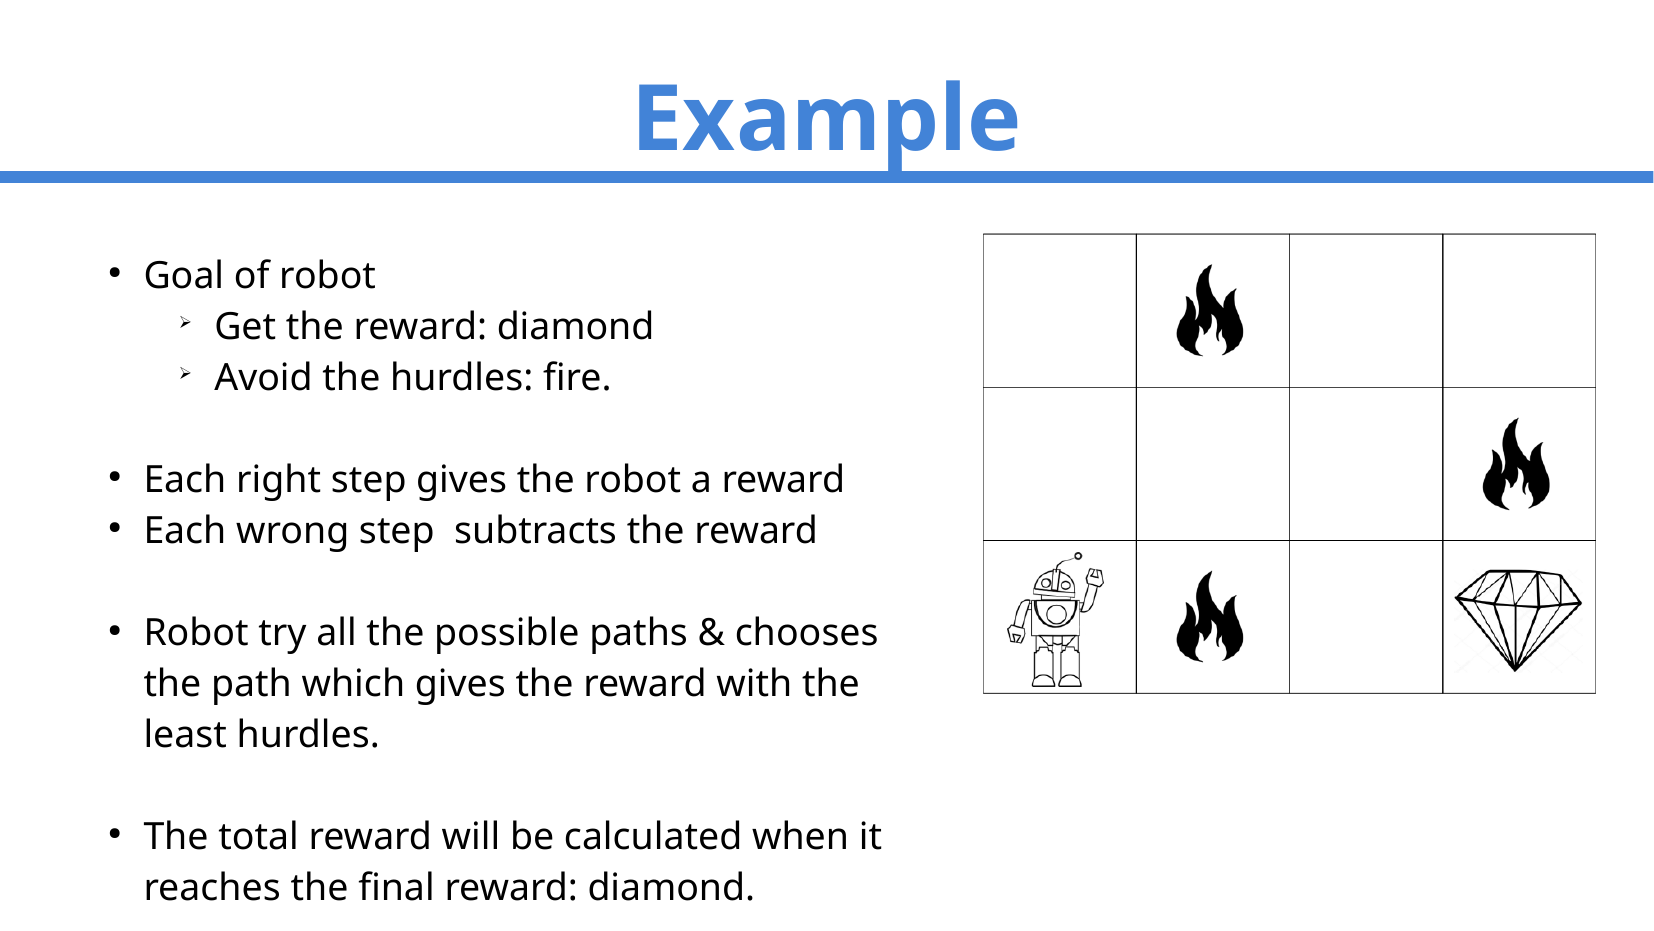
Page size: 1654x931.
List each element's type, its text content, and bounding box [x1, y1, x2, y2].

picture [979, 228, 1600, 697]
text_box Goal of robot Get the reward: diamond Avoid the hurdles: fire. Each right step gives the robot a reward Each wrong step subtracts the reward Robot try all the possible paths & chooses the path which gives the reward with the least hurdles. The total reward will be calculated when it reaches the final reward: diamond. [93, 241, 945, 803]
title Example [82, 37, 1571, 193]
